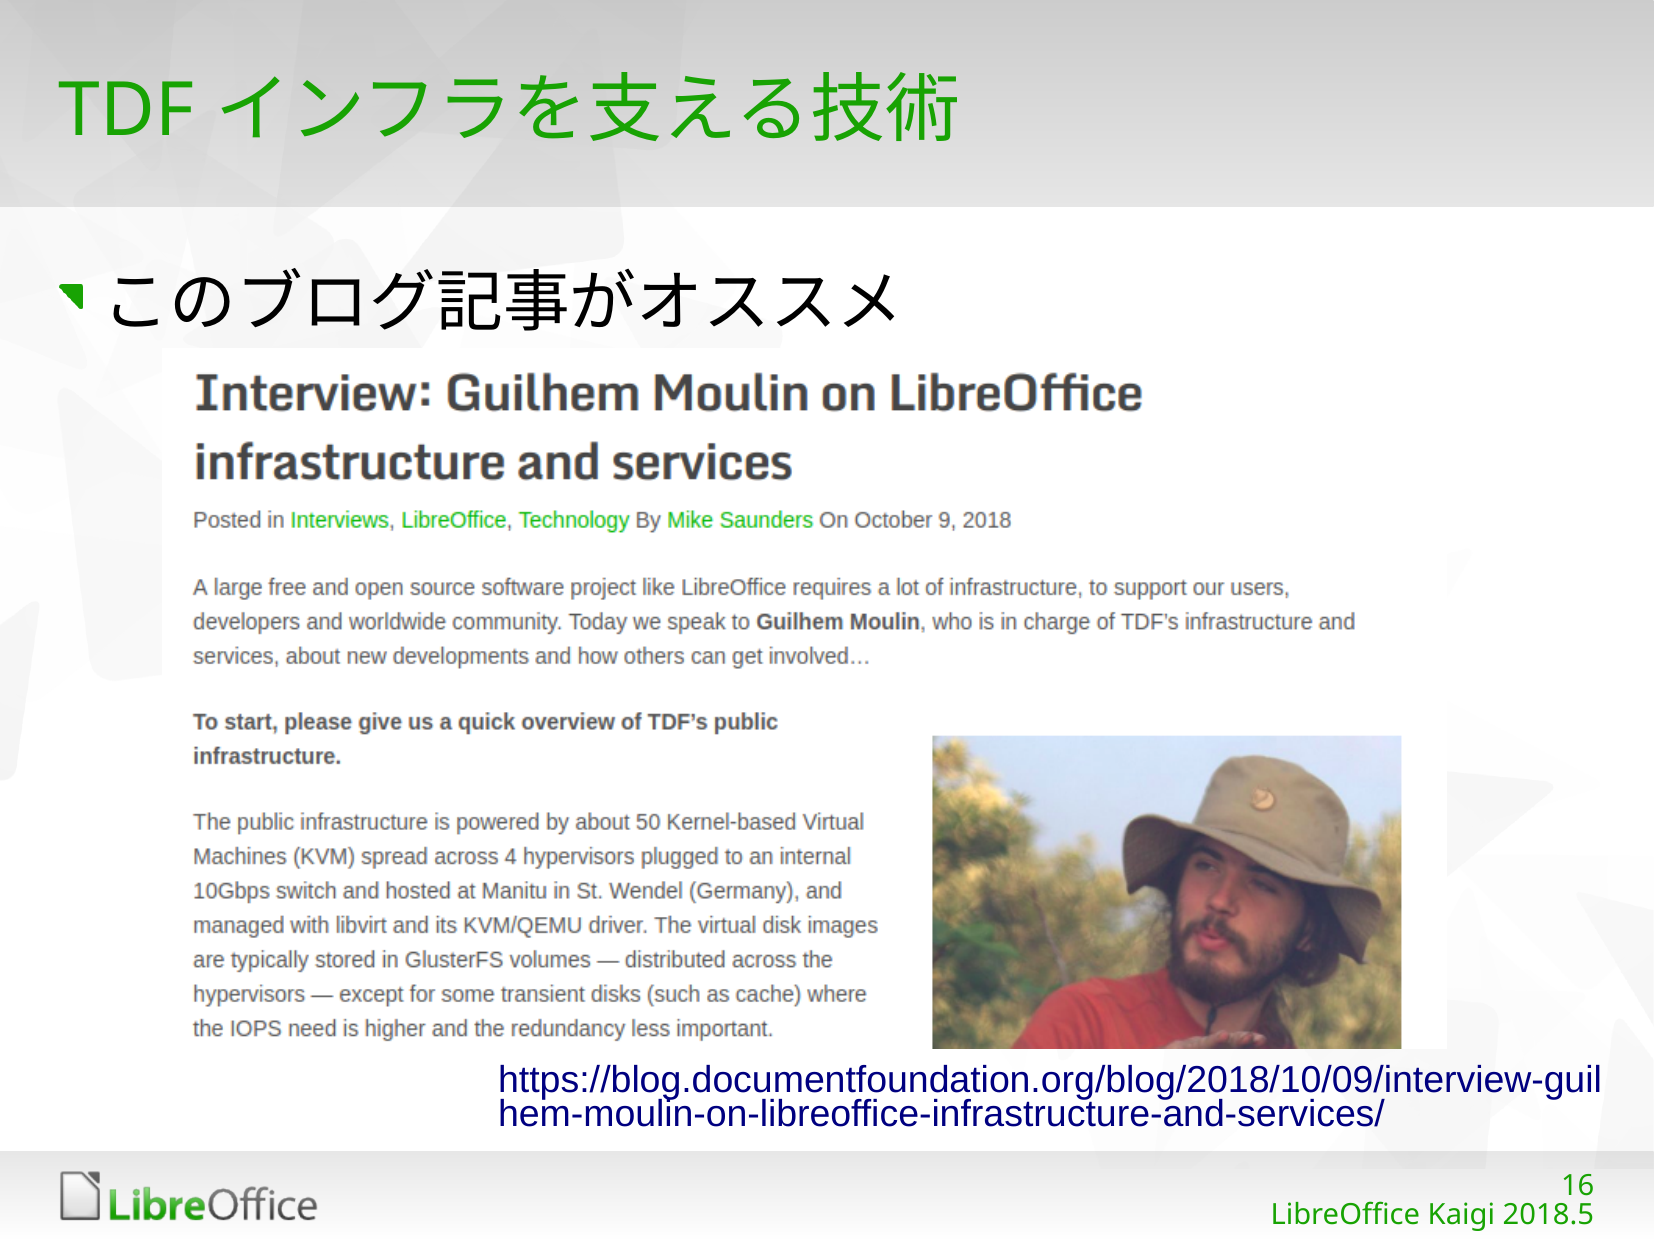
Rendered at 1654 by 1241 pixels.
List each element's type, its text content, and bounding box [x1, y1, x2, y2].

picture [162, 348, 1654, 1169]
text_box https://blog.documentfoundation.org/blog/2018/10/09/interview-guilhem-moulin-on-libreoffice-infrastructure-and-services/ [483, 1051, 1619, 1140]
list このブログ記事がオススメ [59, 248, 1595, 968]
picture [41, 1152, 337, 1240]
title TDFインフラを支える技術 [59, 29, 1595, 178]
picture [0, 0, 783, 931]
